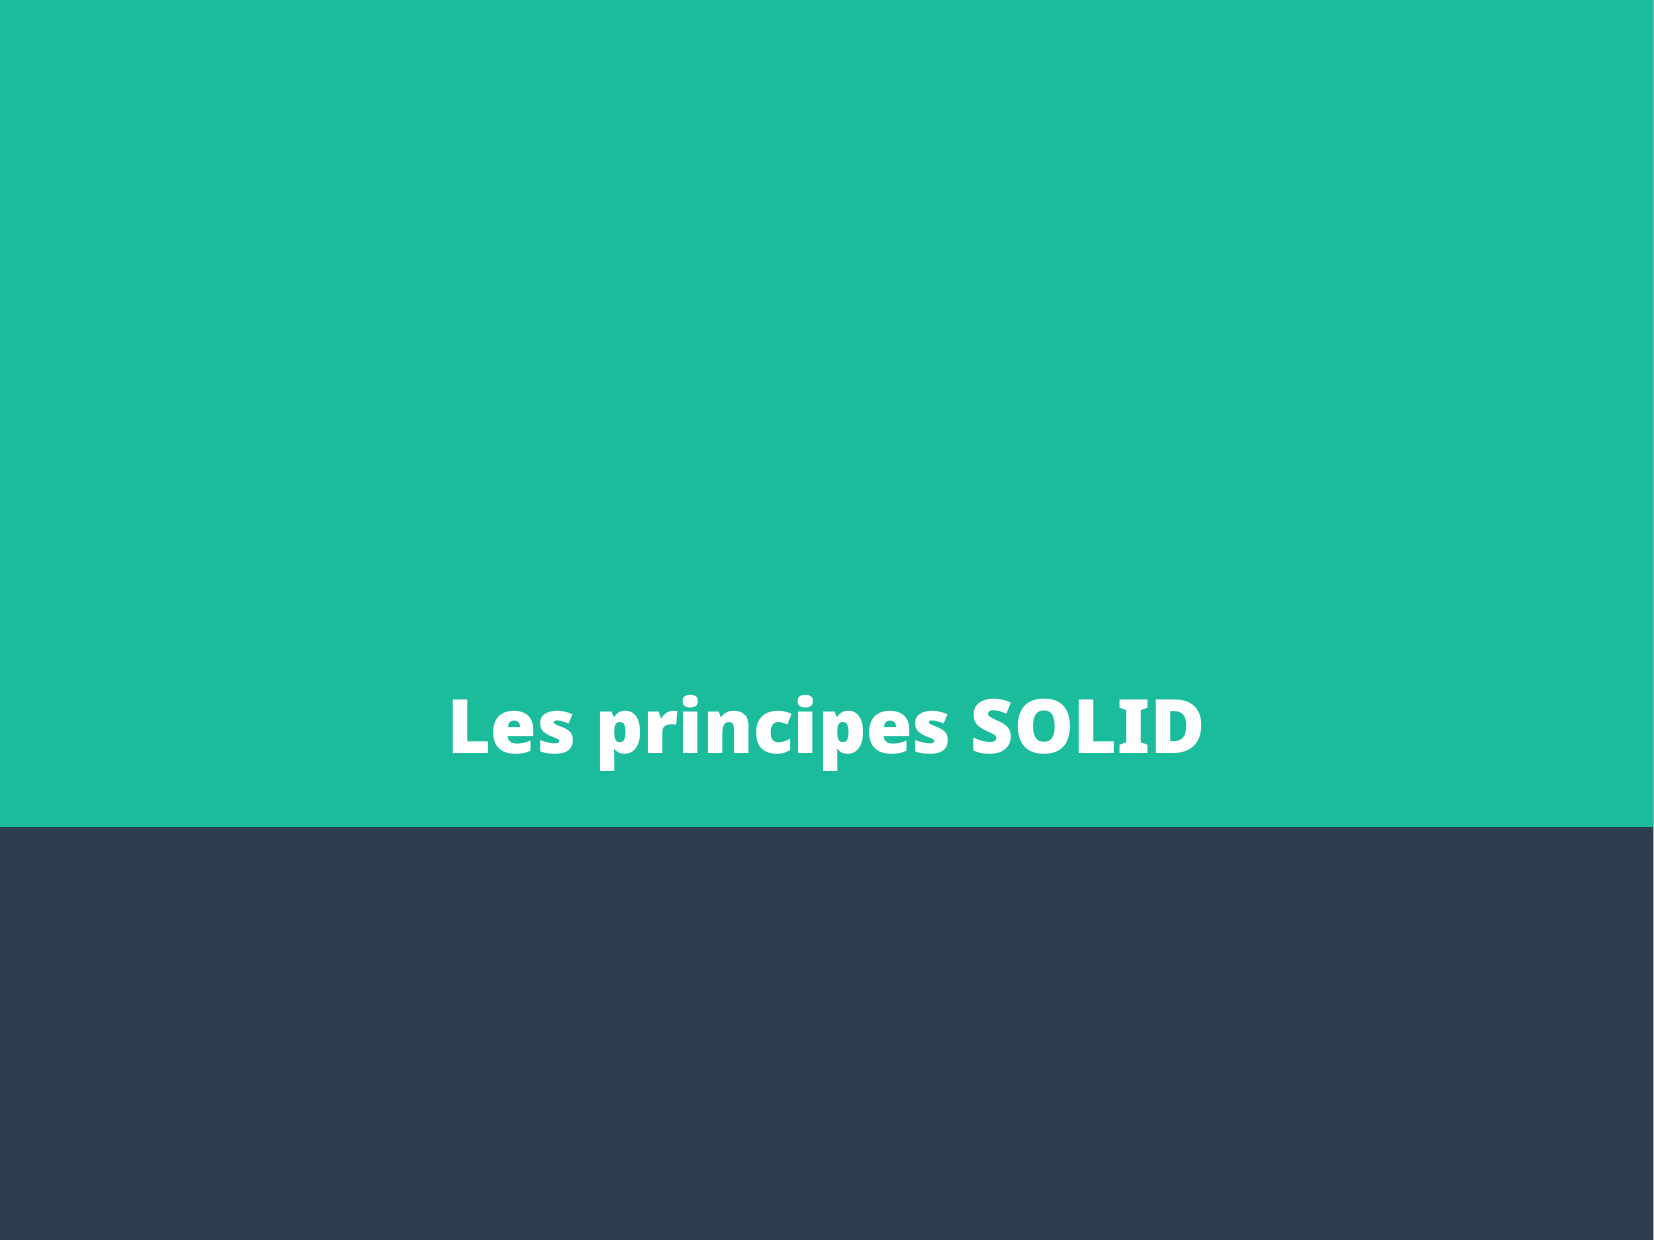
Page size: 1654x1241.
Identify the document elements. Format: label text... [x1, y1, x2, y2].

title Les principes SOLID [59, 620, 1595, 778]
